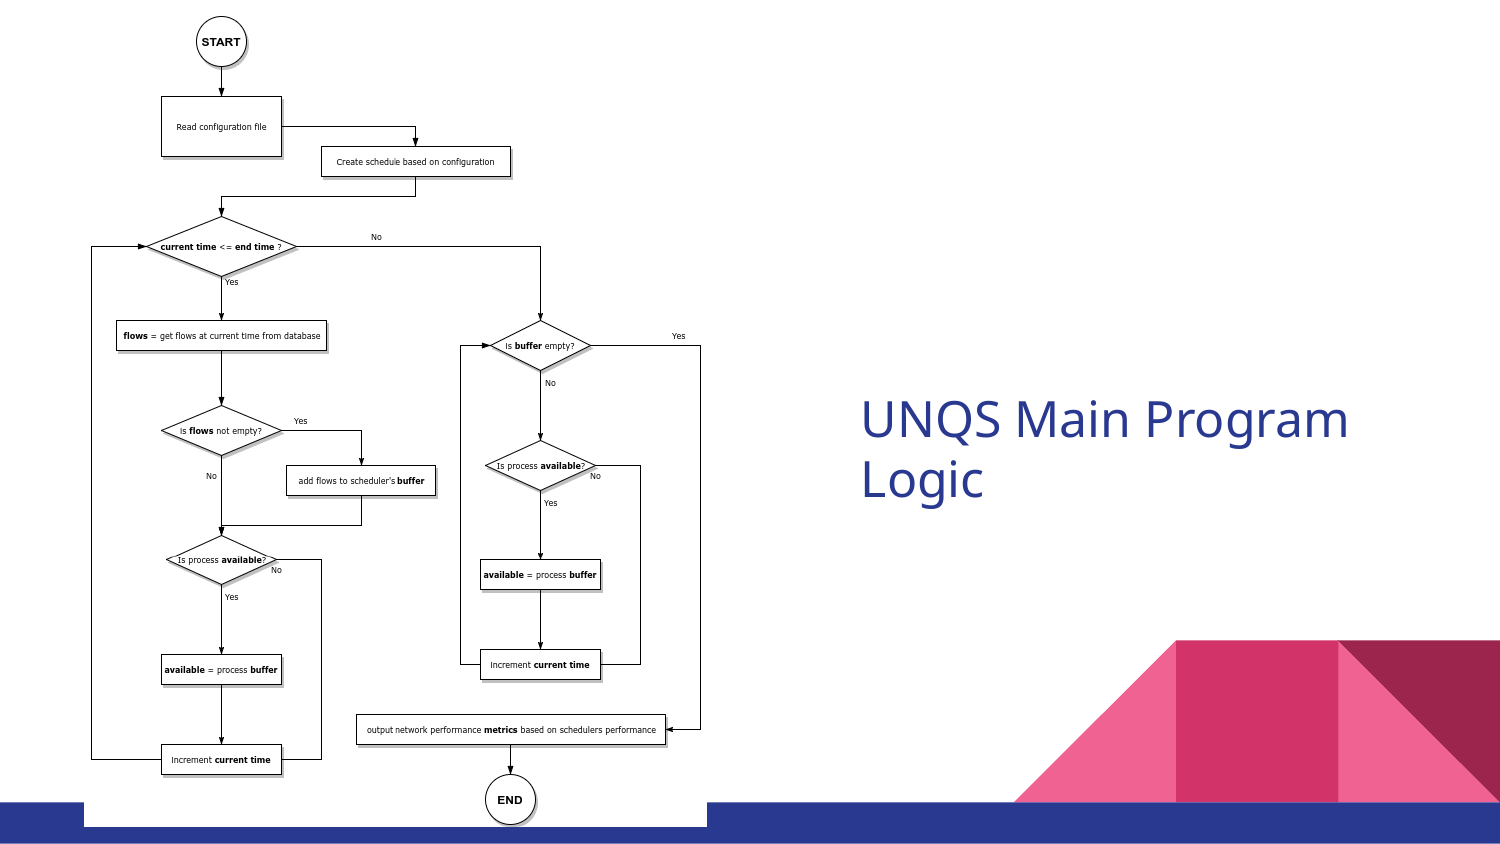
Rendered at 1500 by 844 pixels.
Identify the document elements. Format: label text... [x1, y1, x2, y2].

title UNQS Main Program Logic [845, 372, 1478, 472]
picture [84, 16, 707, 827]
